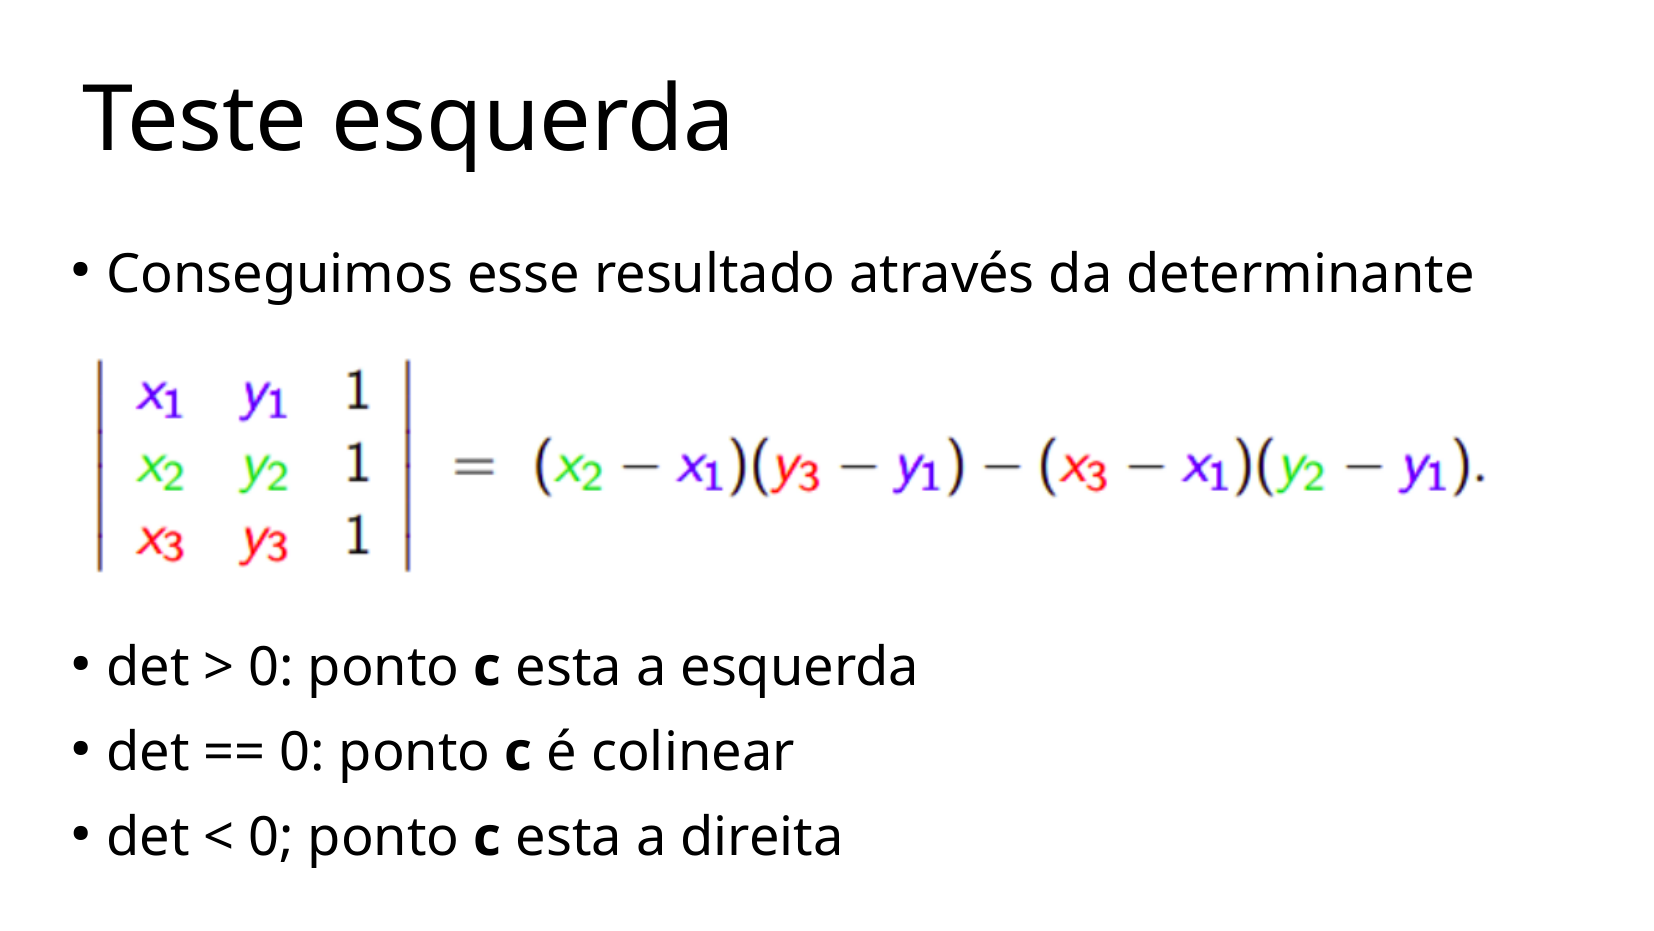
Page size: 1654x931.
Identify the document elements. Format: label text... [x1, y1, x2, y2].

text_box det > 0: ponto c esta a esquerda det == 0: ponto c é colinear det < 0; ponto c esta a direita [70, 590, 1560, 898]
picture [75, 340, 1512, 590]
title Teste esquerda [82, 37, 1571, 193]
subtitle Conseguimos esse resultado através da determinante [70, 200, 1560, 331]
